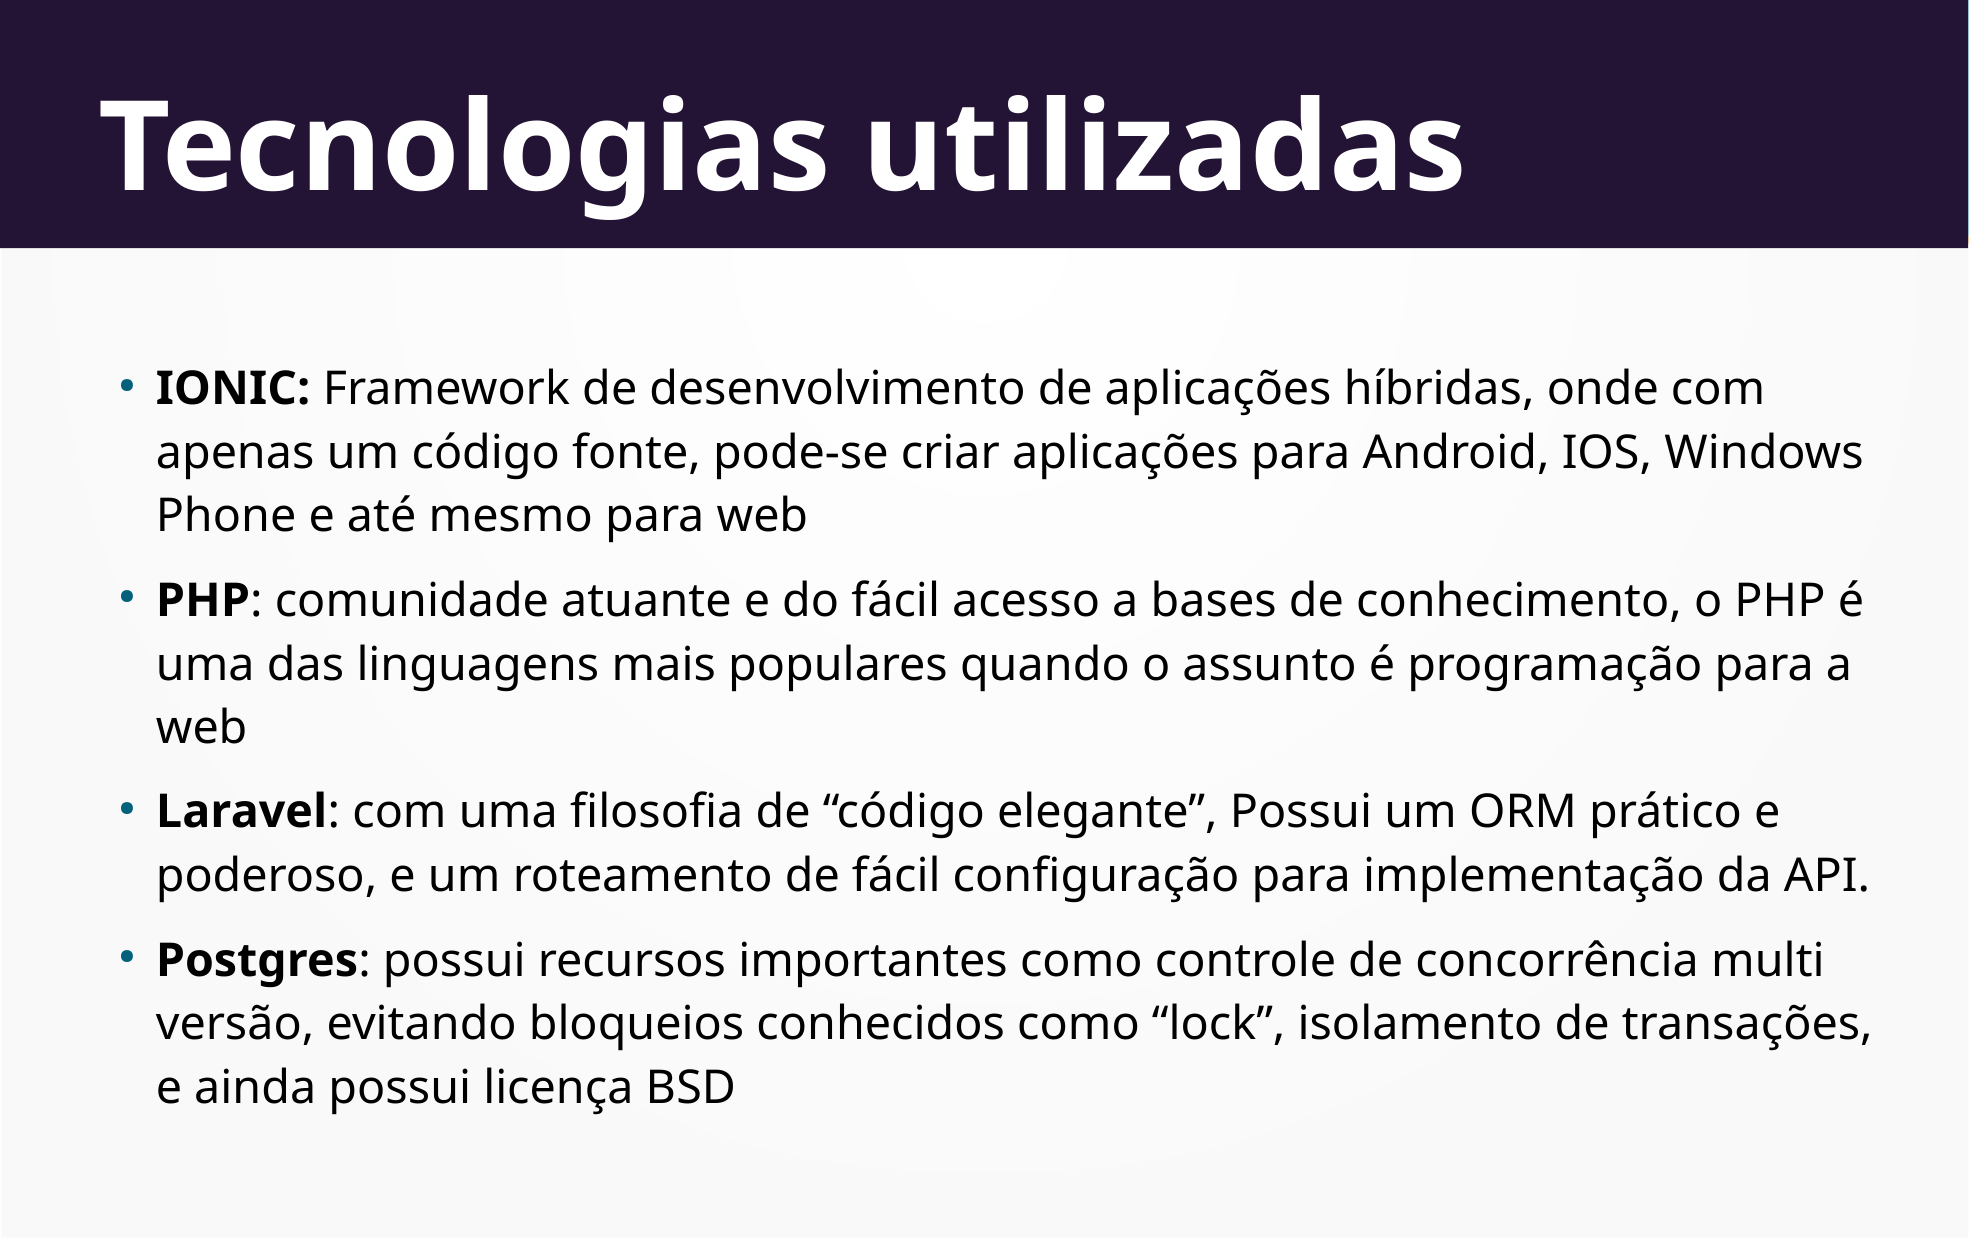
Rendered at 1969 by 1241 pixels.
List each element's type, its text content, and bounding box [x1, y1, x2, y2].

list IONIC: Framework de desenvolvimento de aplicações híbridas, onde com apenas um código fonte, pode-se criar aplicações para Android, IOS, Windows Phone e até mesmo para web PHP: comunidade atuante e do fácil acesso a bases de conhecimento, o PHP é uma das linguagens mais populares quando o assunto é programação para a web Laravel: com uma filosofia de “código elegante”, Possui um ORM prático e poderoso, e um roteamento de fácil configuração para implementação da API. Postgres: possui recursos importantes como controle de concorrência multi versão, evitando bloqueios conhecidos como “lock”, isolamento de transações, e ainda possui licença BSD [106, 354, 1890, 1141]
title Tecnologias utilizadas [98, 19, 1870, 227]
picture [0, 249, 1969, 1241]
